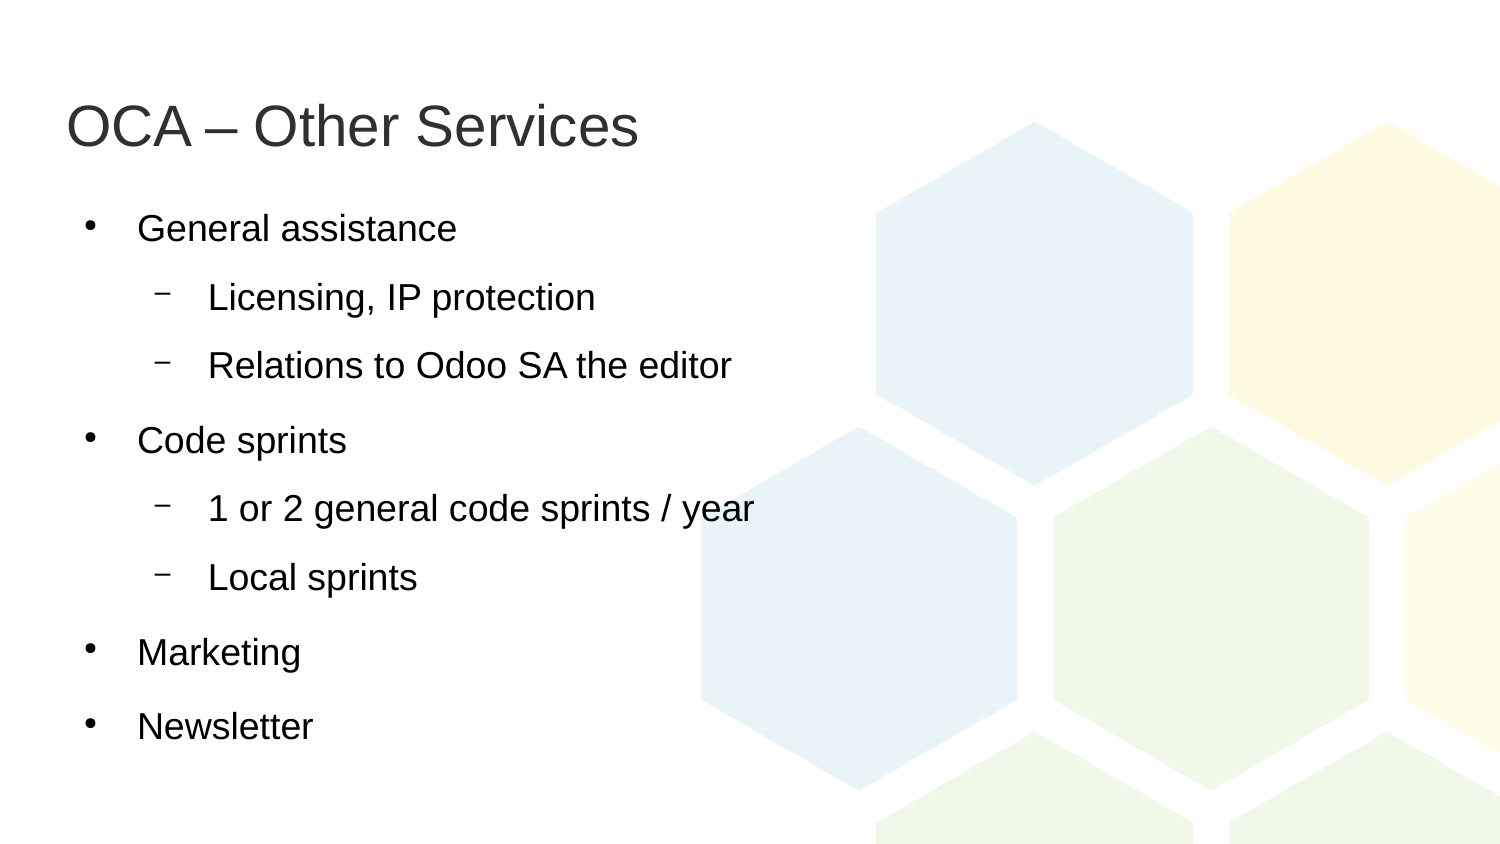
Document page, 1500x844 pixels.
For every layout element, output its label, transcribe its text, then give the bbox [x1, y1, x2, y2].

list General assistance Licensing, IP protection Relations to Odoo SA the editor Code sprints 1 or 2 general code sprints / year Local sprints Marketing Newsletter [51, 189, 1411, 763]
picture [0, 0, 1500, 844]
title OCA – Other Services [51, 72, 1449, 167]
